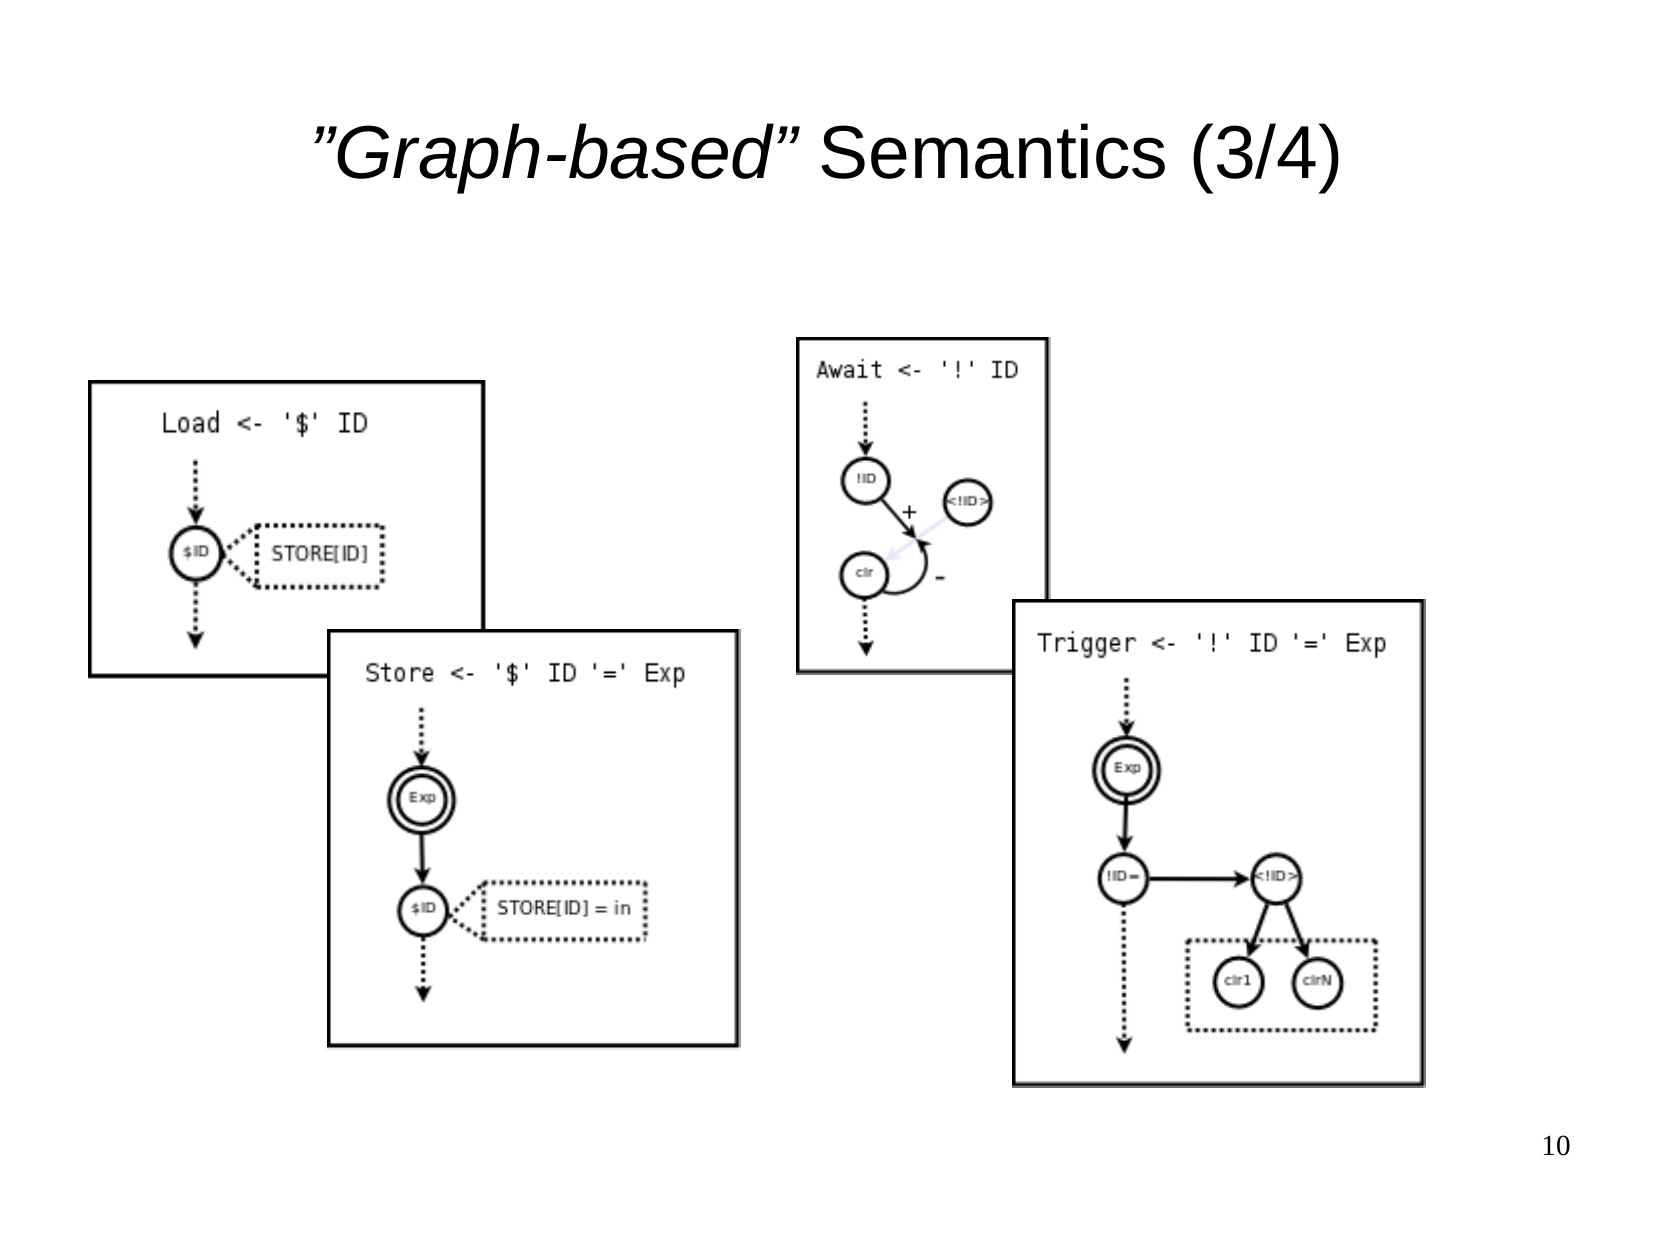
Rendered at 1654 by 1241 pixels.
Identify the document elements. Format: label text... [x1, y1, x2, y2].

picture [88, 380, 741, 1051]
picture [796, 337, 1426, 1088]
title ”Graph-based” Semantics (3/4) [82, 49, 1571, 257]
